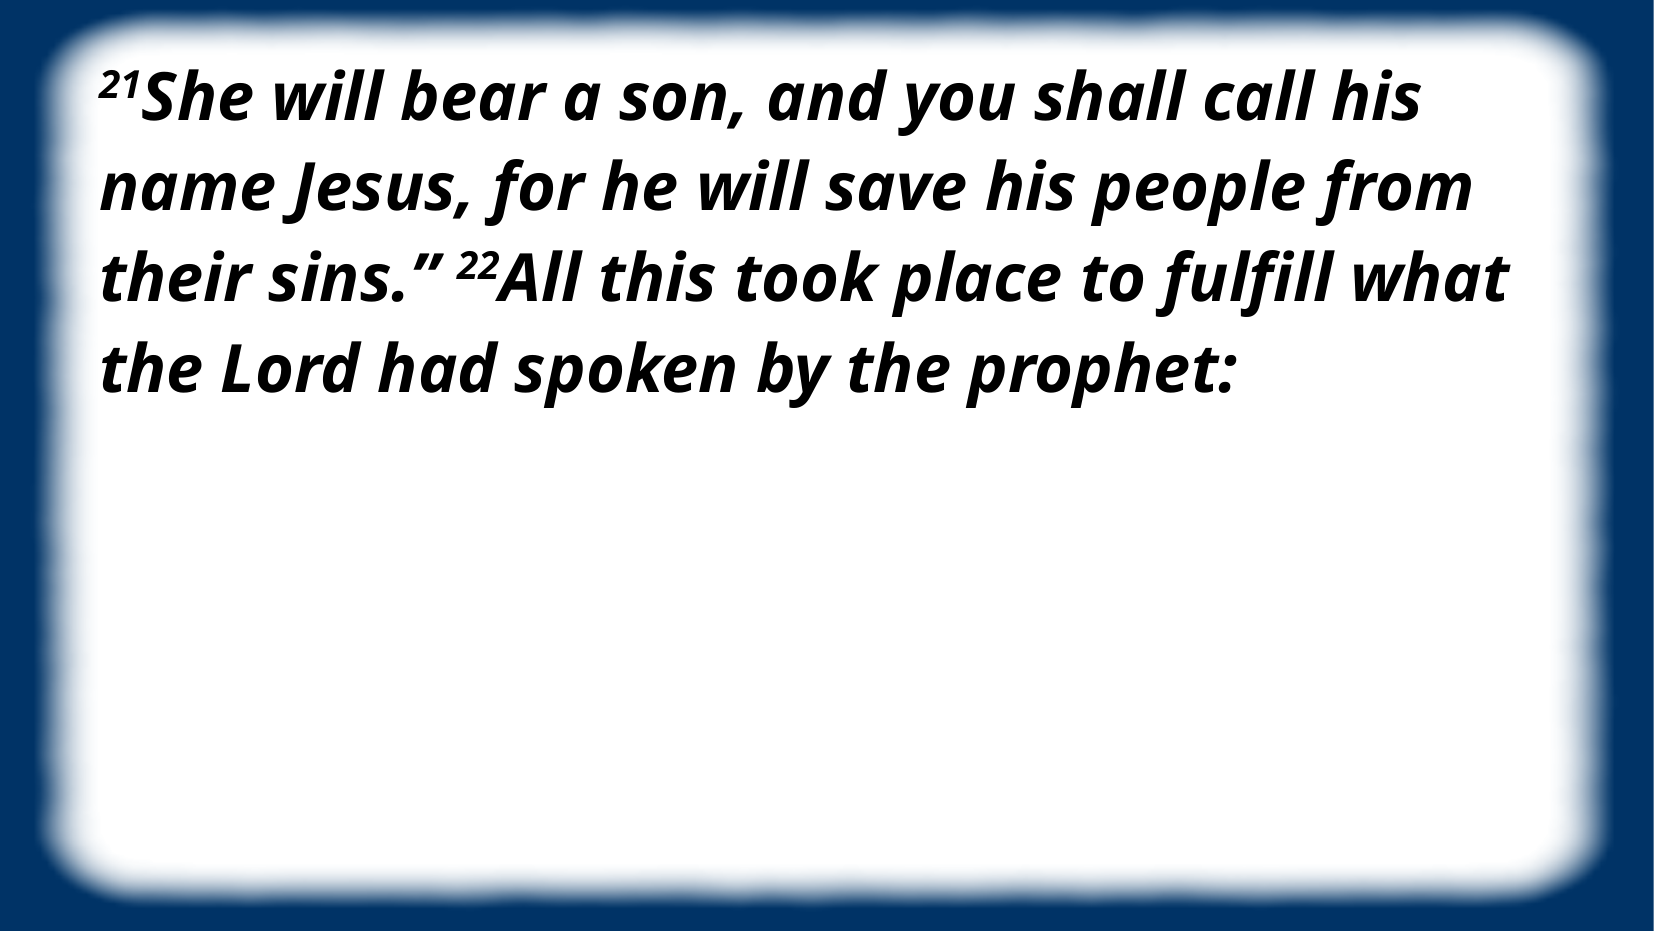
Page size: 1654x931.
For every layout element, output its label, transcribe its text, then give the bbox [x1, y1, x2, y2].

text_box 21She will bear a son, and you shall call his name Jesus, for he will save his people from their sins.” 22All this took place to fulfill what the Lord had spoken by the prophet: [84, 41, 1570, 412]
picture [0, 0, 1654, 931]
